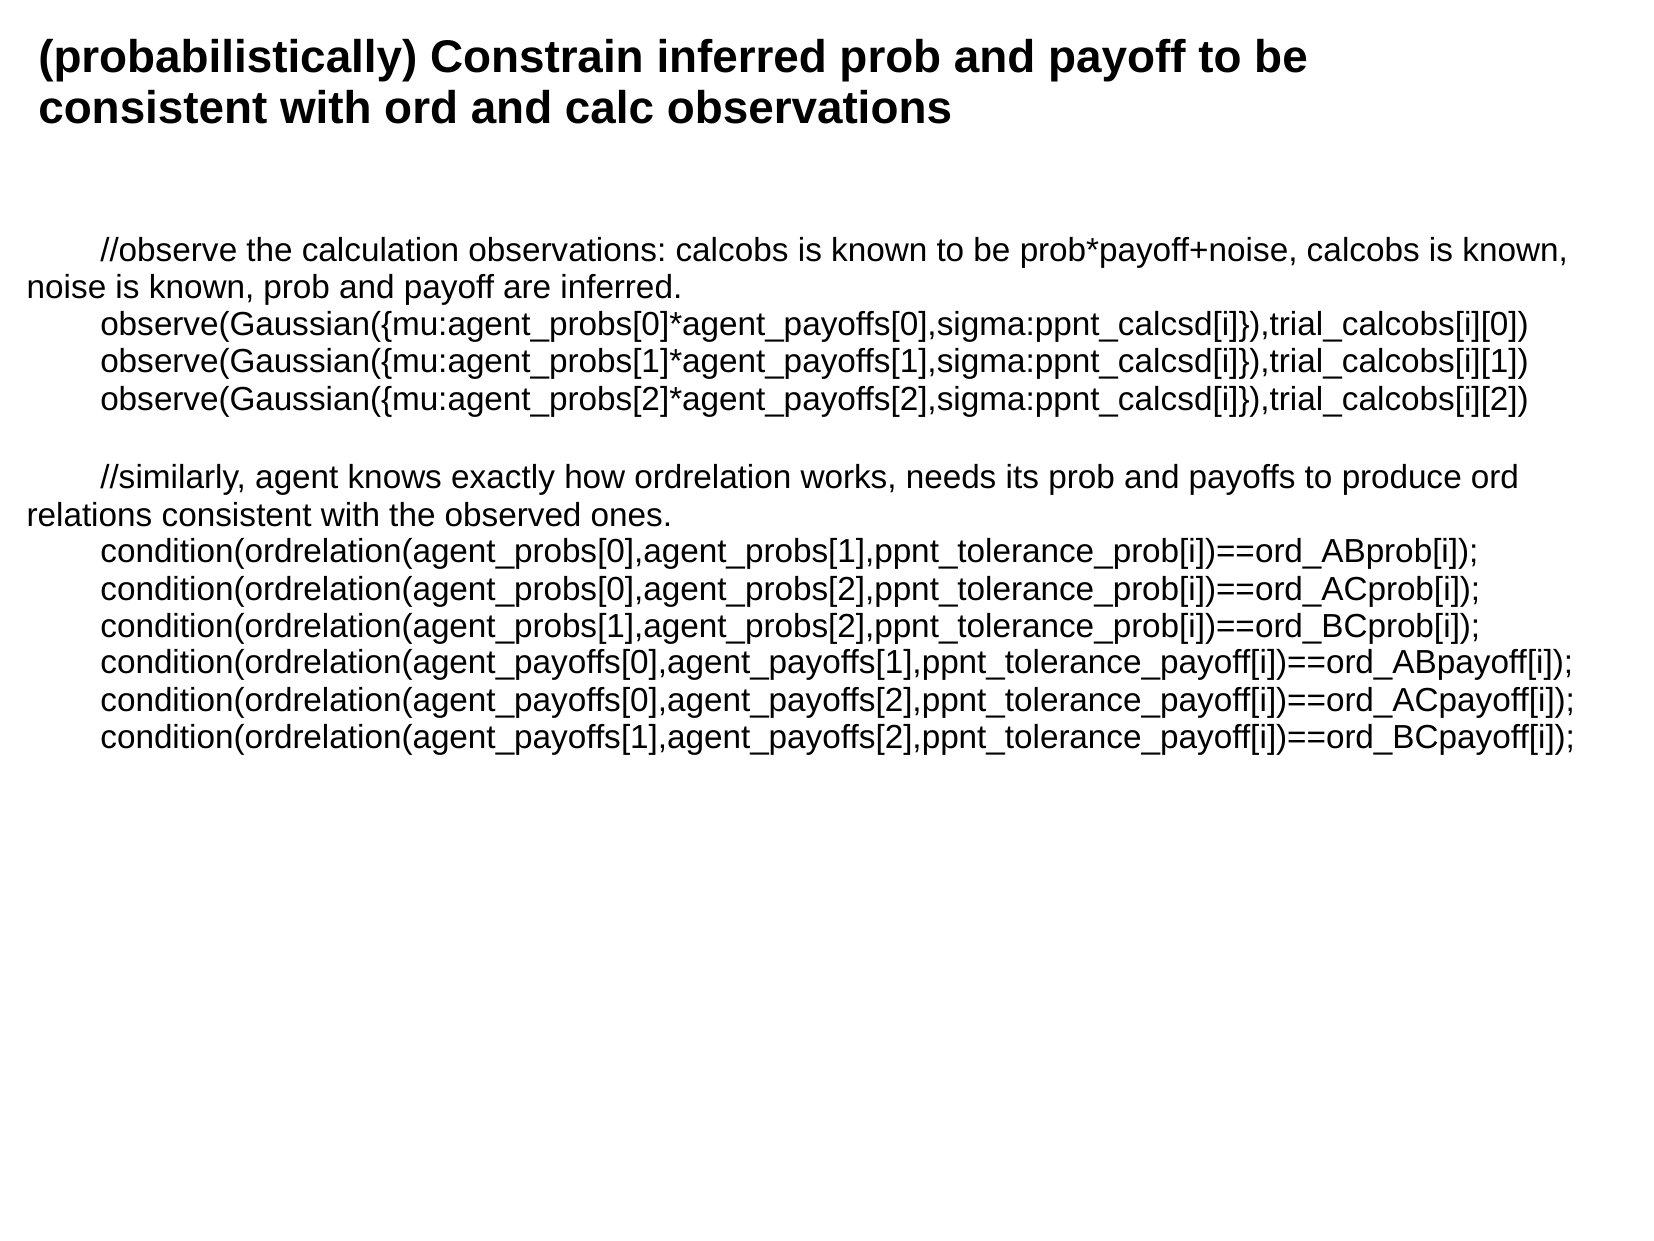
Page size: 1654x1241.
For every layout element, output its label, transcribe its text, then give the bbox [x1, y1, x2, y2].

text_box (probabilistically) Constrain inferred prob and payoff to be consistent with ord and calc observations [23, 23, 1382, 142]
text_box //observe the calculation observations: calcobs is known to be prob*payoff+noise, calcobs is known, noise is known, prob and payoff are inferred. observe(Gaussian({mu:agent_probs[0]*agent_payoffs[0],sigma:ppnt_calcsd[i]}),trial_calcobs[i][0]) observe(Gaussian({mu:agent_probs[1]*agent_payoffs[1],sigma:ppnt_calcsd[i]}),trial_calcobs[i][1]) observe(Gaussian({mu:agent_probs[2]*agent_payoffs[2],sigma:ppnt_calcsd[i]}),trial_calcobs[i][2]) //similarly, agent knows exactly how ordrelation works, needs its prob and payoffs to produce ord relations consistent with the observed ones. condition(ordrelation(agent_probs[0],agent_probs[1],ppnt_tolerance_prob[i])==ord_ABprob[i]); condition(ordrelation(agent_probs[0],agent_probs[2],ppnt_tolerance_prob[i])==ord_ACprob[i]); condition(ordrelation(agent_probs[1],agent_probs[2],ppnt_tolerance_prob[i])==ord_BCprob[i]); condition(ordrelation(agent_payoffs[0],agent_payoffs[1],ppnt_tolerance_payoff[i])==ord_ABpayoff[i]); condition(ordrelation(agent_payoffs[0],agent_payoffs[2],ppnt_tolerance_payoff[i])==ord_ACpayoff[i]); condition(ordrelation(agent_payoffs[1],agent_payoffs[2],ppnt_tolerance_payoff[i])==ord_BCpayoff[i]); [11, 224, 1642, 839]
